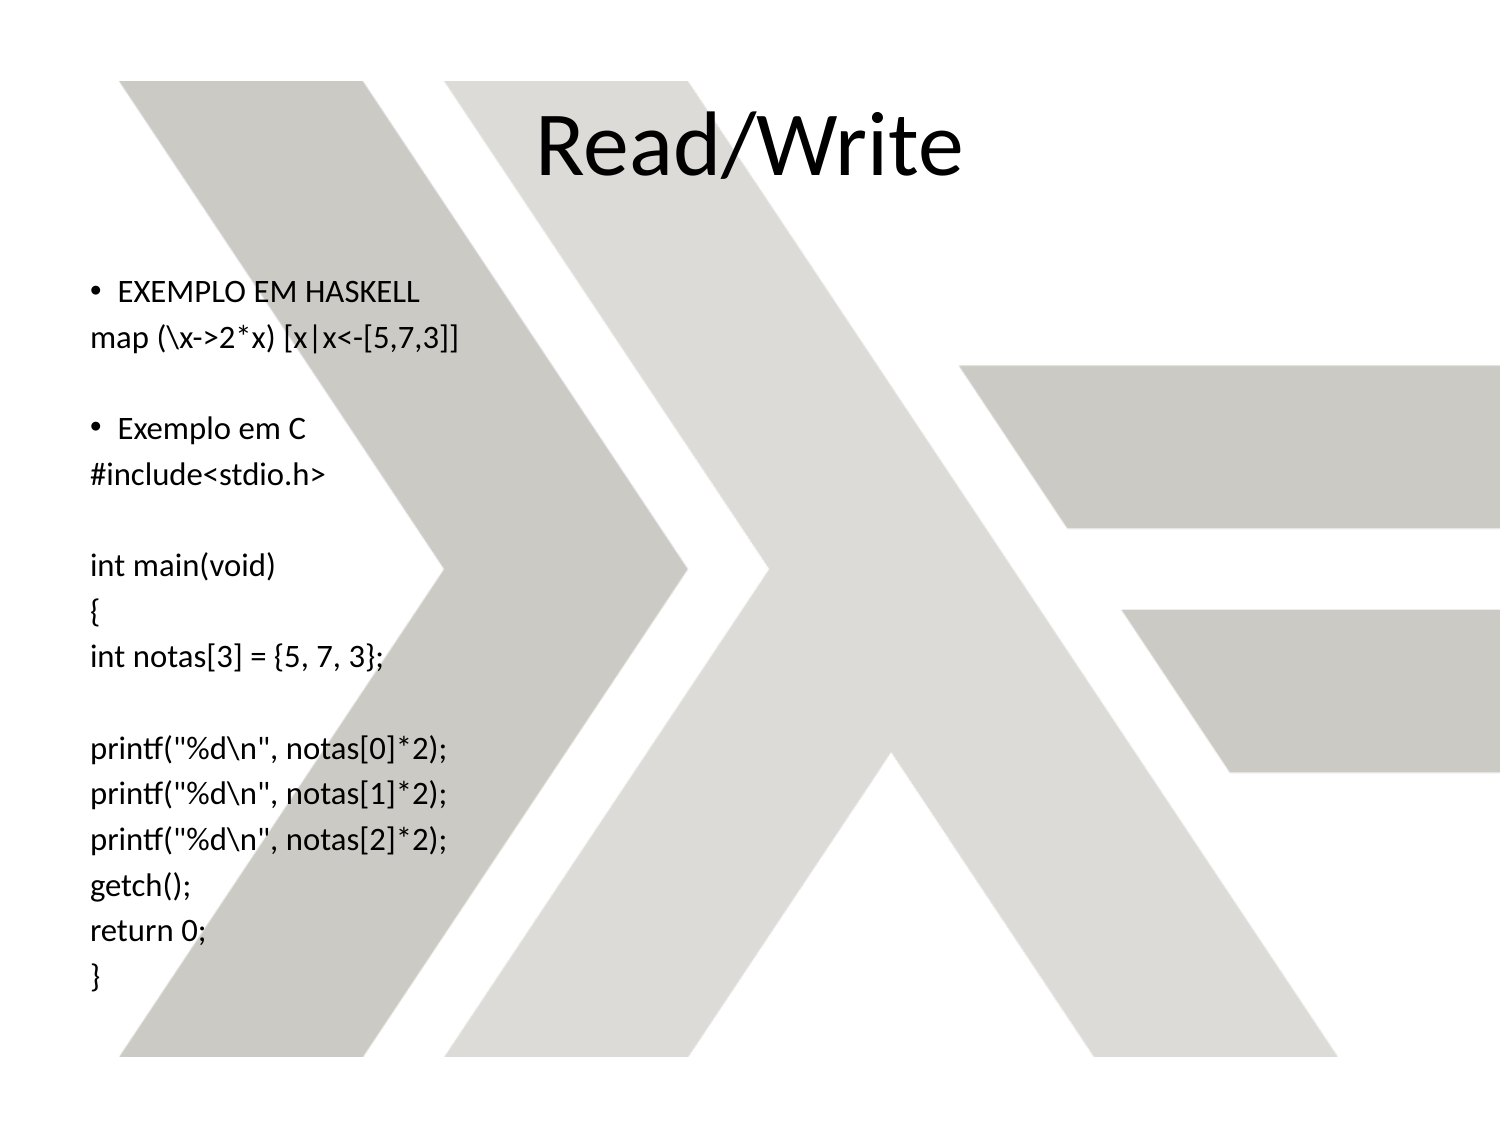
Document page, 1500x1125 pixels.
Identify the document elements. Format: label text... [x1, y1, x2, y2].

title Read/Write [75, 45, 1425, 233]
list EXEMPLO EM HASKELL map (\x->2*x) [x|x<-[5,7,3]] Exemplo em C #include<stdio.h> int main(void) { int notas[3] = {5, 7, 3}; printf("%d\n", notas[0]*2); printf("%d\n", notas[1]*2); printf("%d\n", notas[2]*2); getch(); return 0; } [75, 262, 1425, 1005]
picture [119, 81, 1500, 1057]
